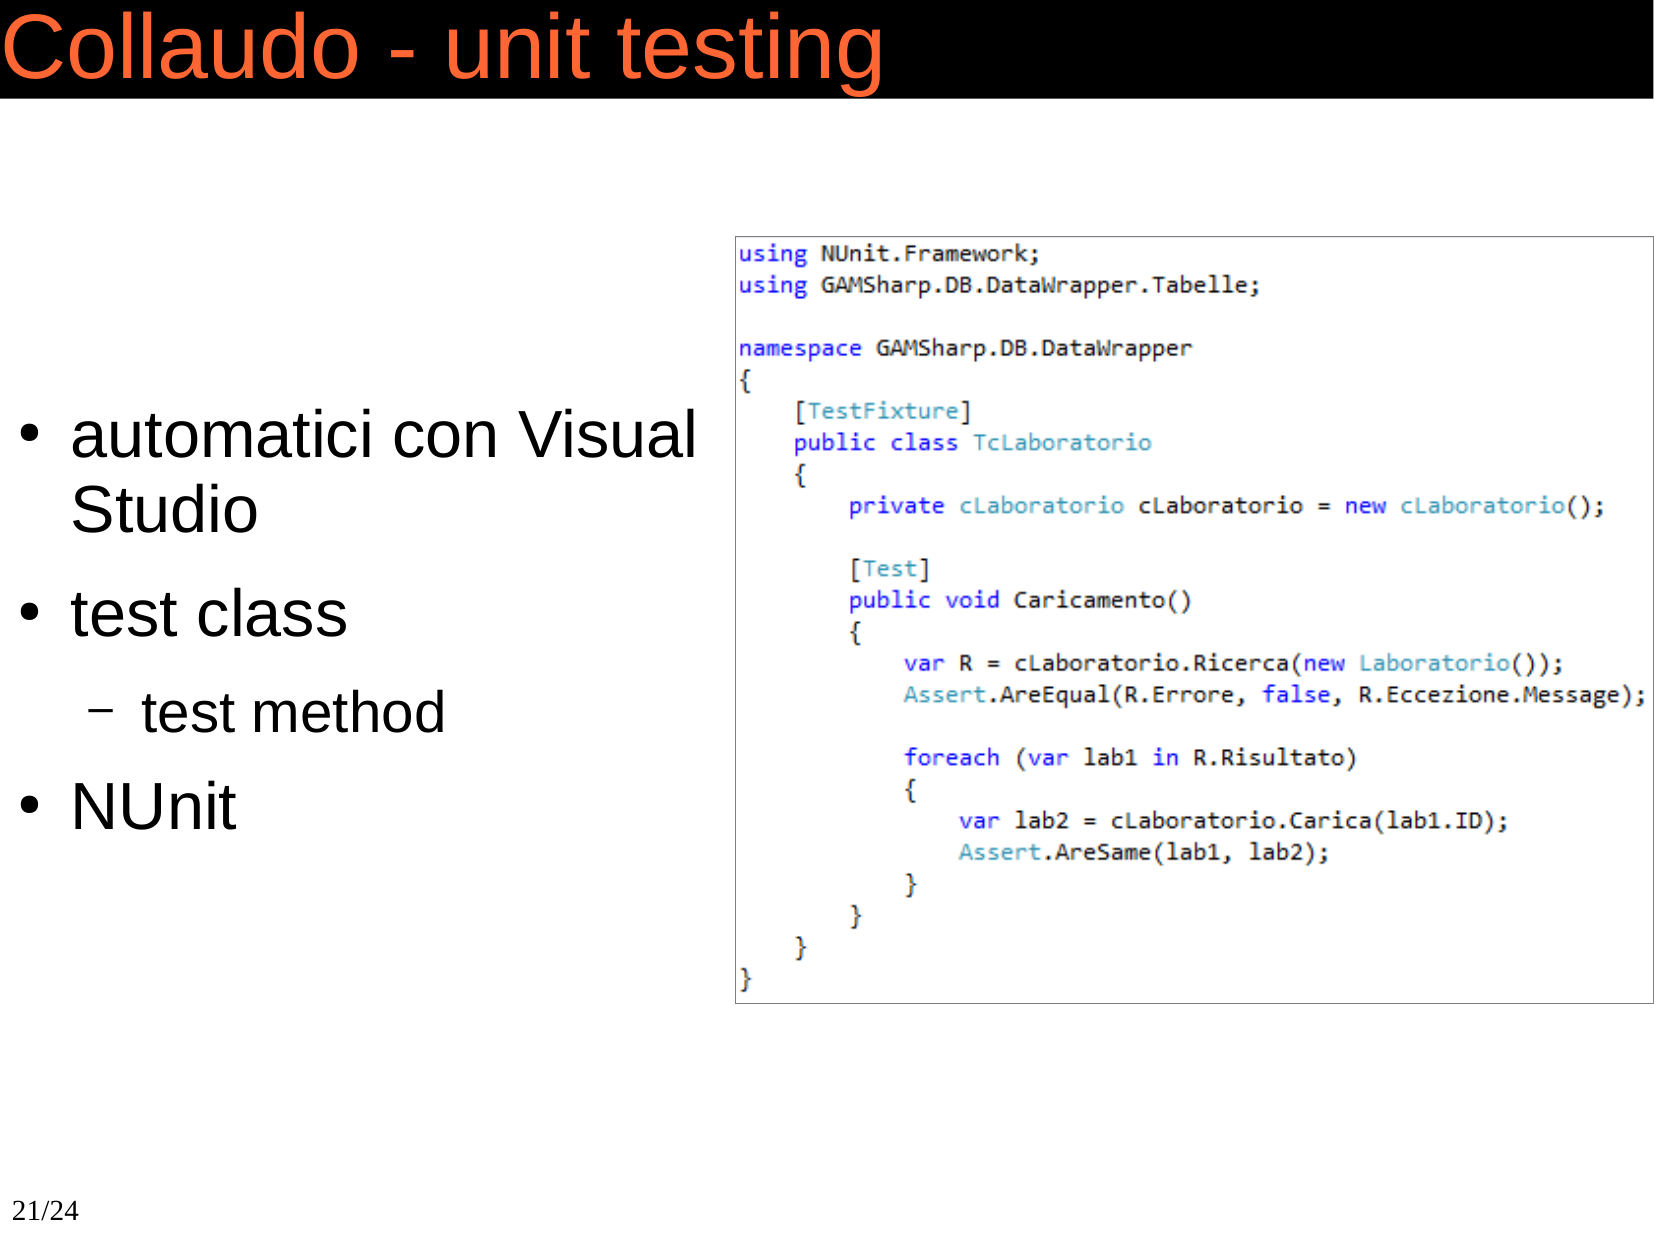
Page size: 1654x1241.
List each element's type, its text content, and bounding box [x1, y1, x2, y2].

picture [735, 236, 1654, 1004]
title Collaudo - unit testing [0, 0, 1654, 99]
list automatici con Visual Studio test class test method NUnit [0, 378, 727, 862]
